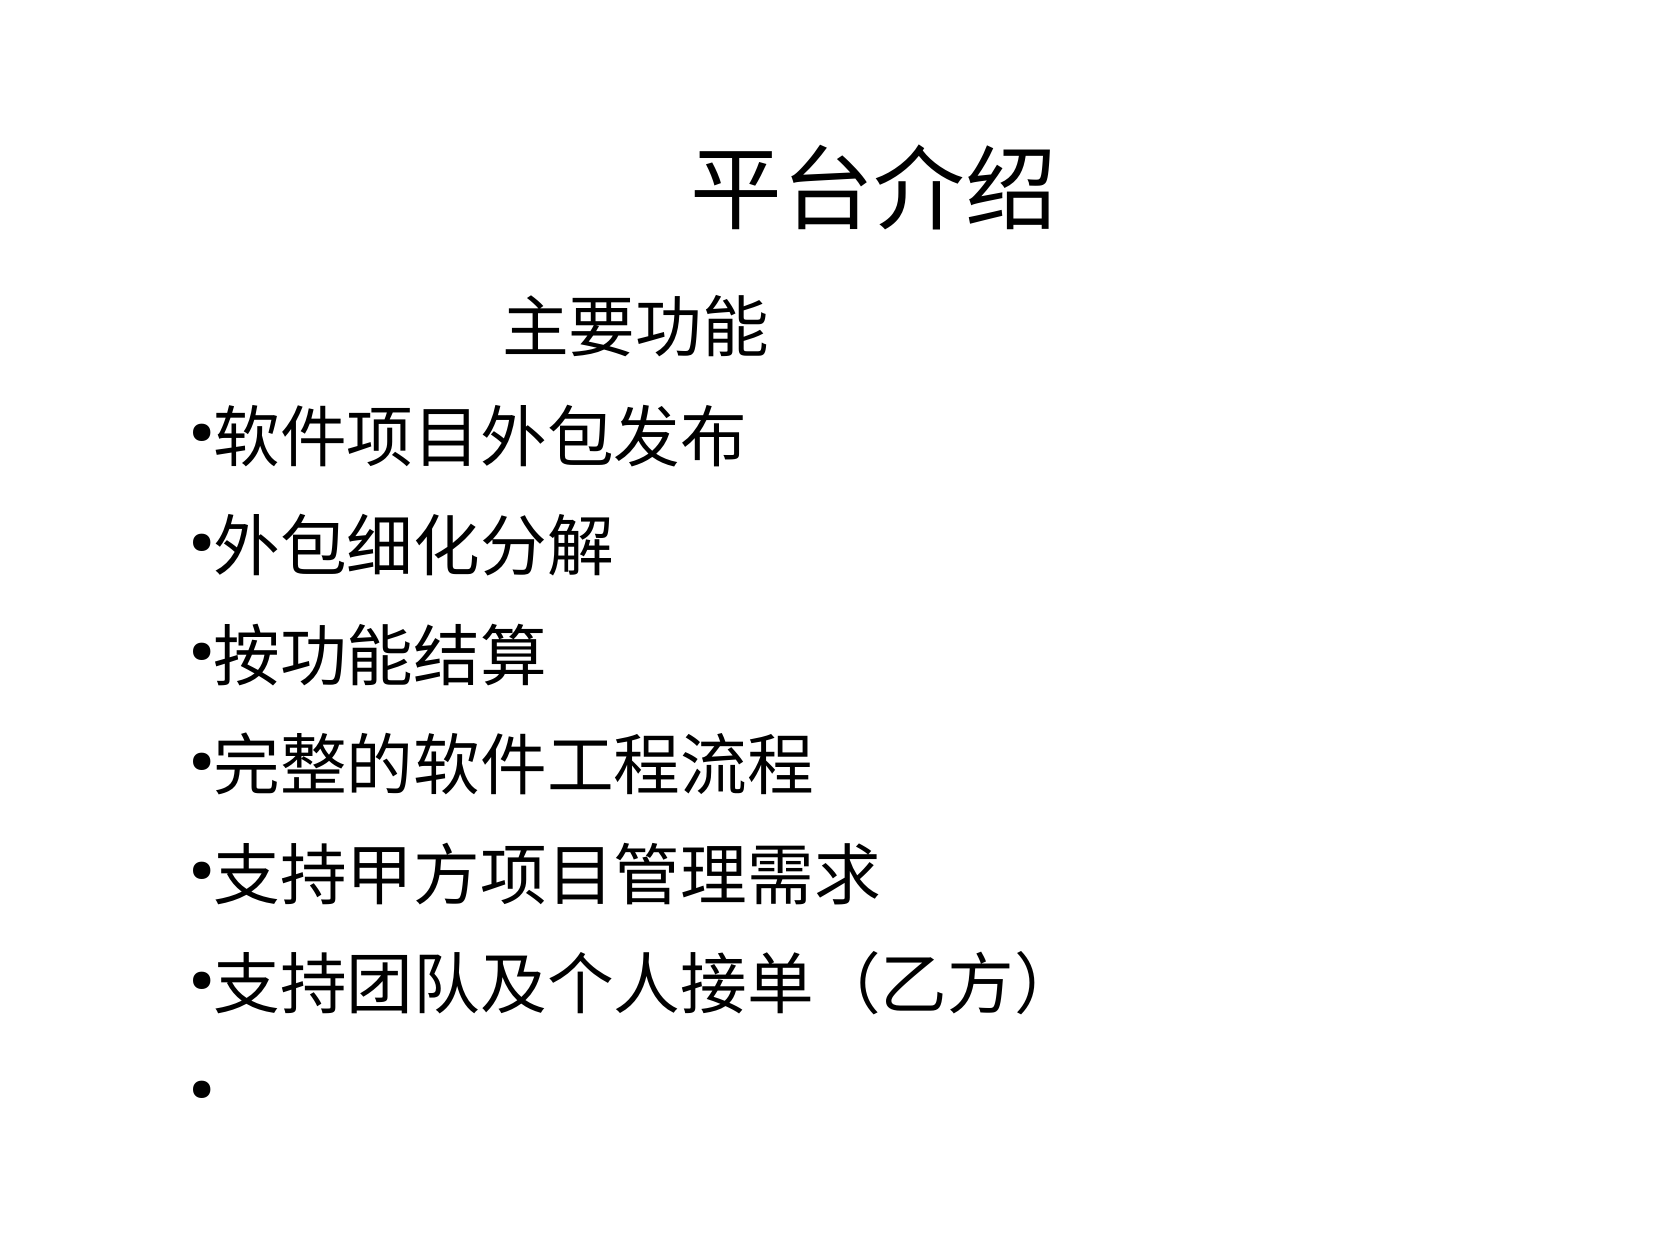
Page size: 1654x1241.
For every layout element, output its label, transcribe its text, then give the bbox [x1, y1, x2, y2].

title 平台介绍 [189, 82, 1560, 290]
list 主要功能 软件项目外包发布 外包细化分解 按功能结算 完整的软件工程流程 支持甲方项目管理需求 支持团队及个人接单（乙方） [189, 285, 1549, 1114]
